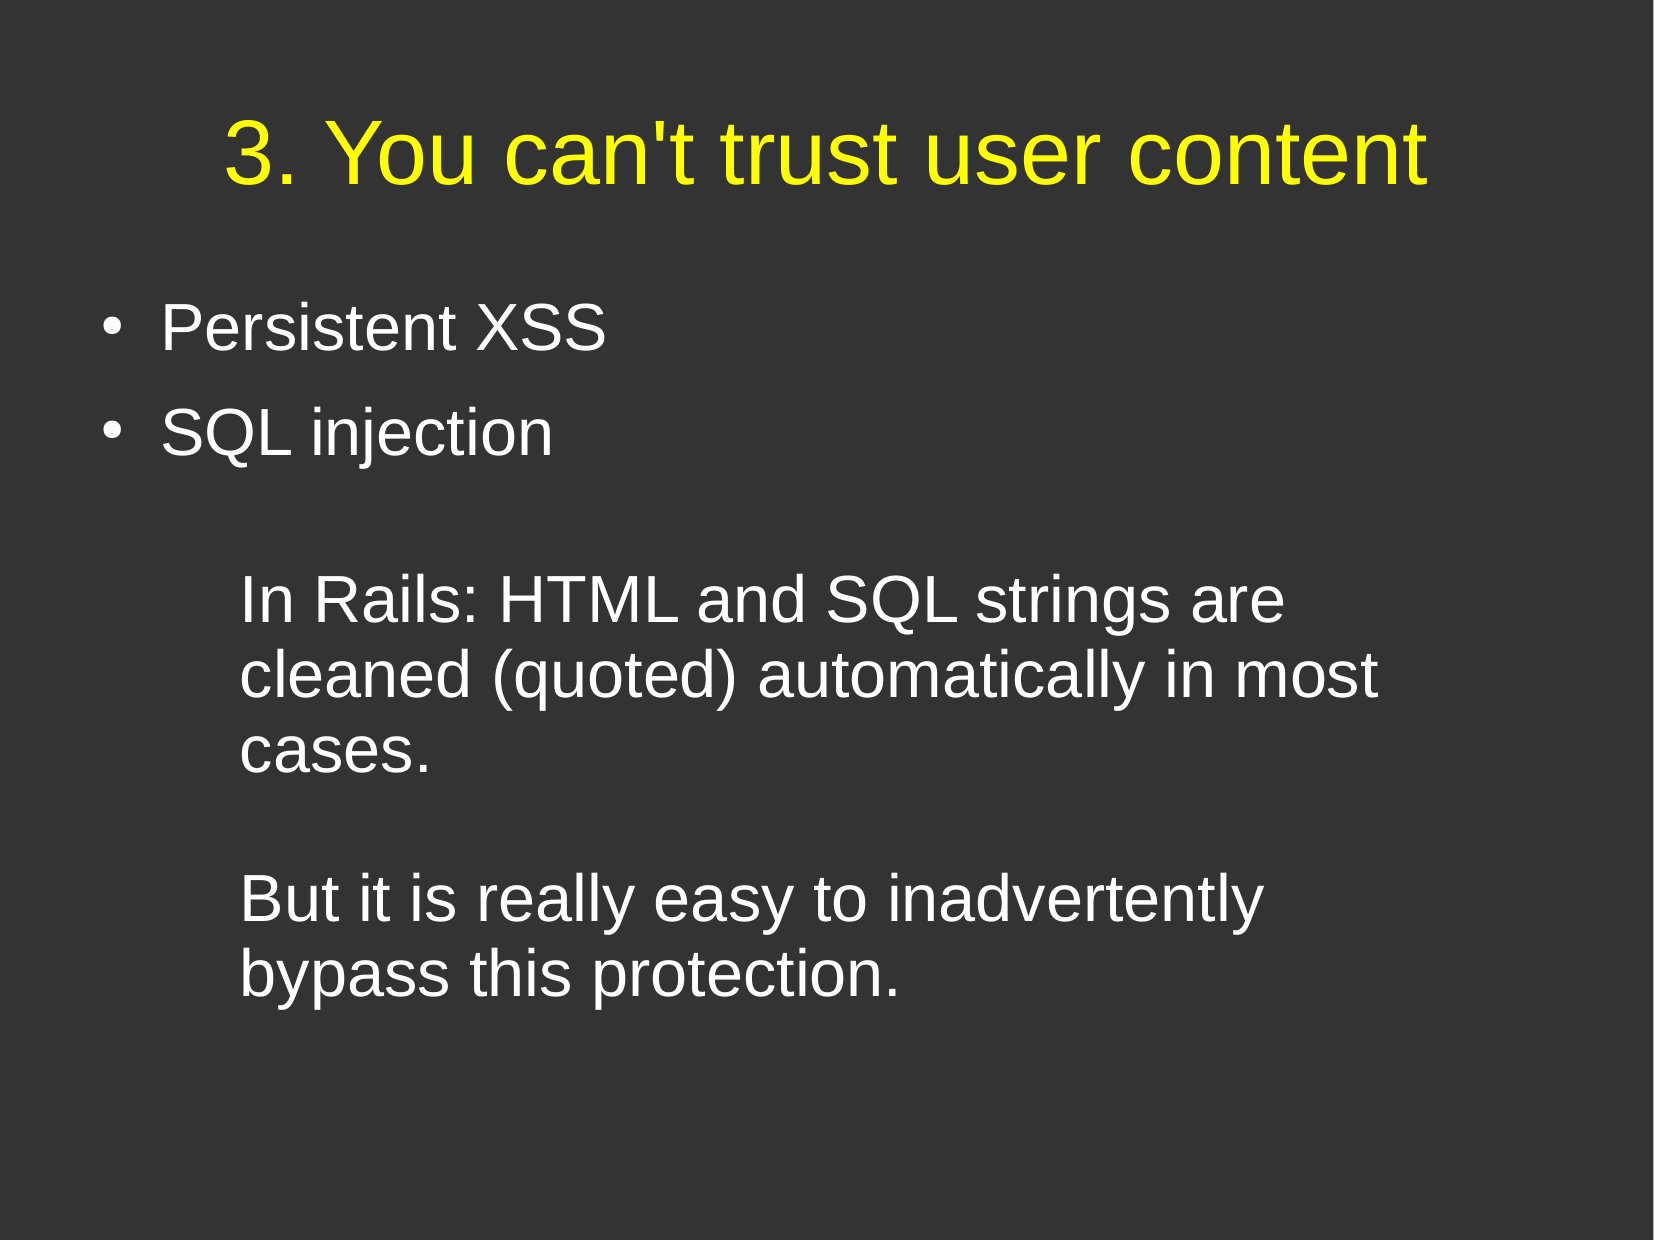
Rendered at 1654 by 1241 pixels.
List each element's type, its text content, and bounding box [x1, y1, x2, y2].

title 3. You can't trust user content [82, 49, 1571, 257]
list Persistent XSS SQL injection [82, 290, 1571, 1109]
text_box In Rails: HTML and SQL strings are cleaned (quoted) automatically in most cases. But it is really easy to inadvertently bypass this protection. [225, 555, 1468, 1016]
